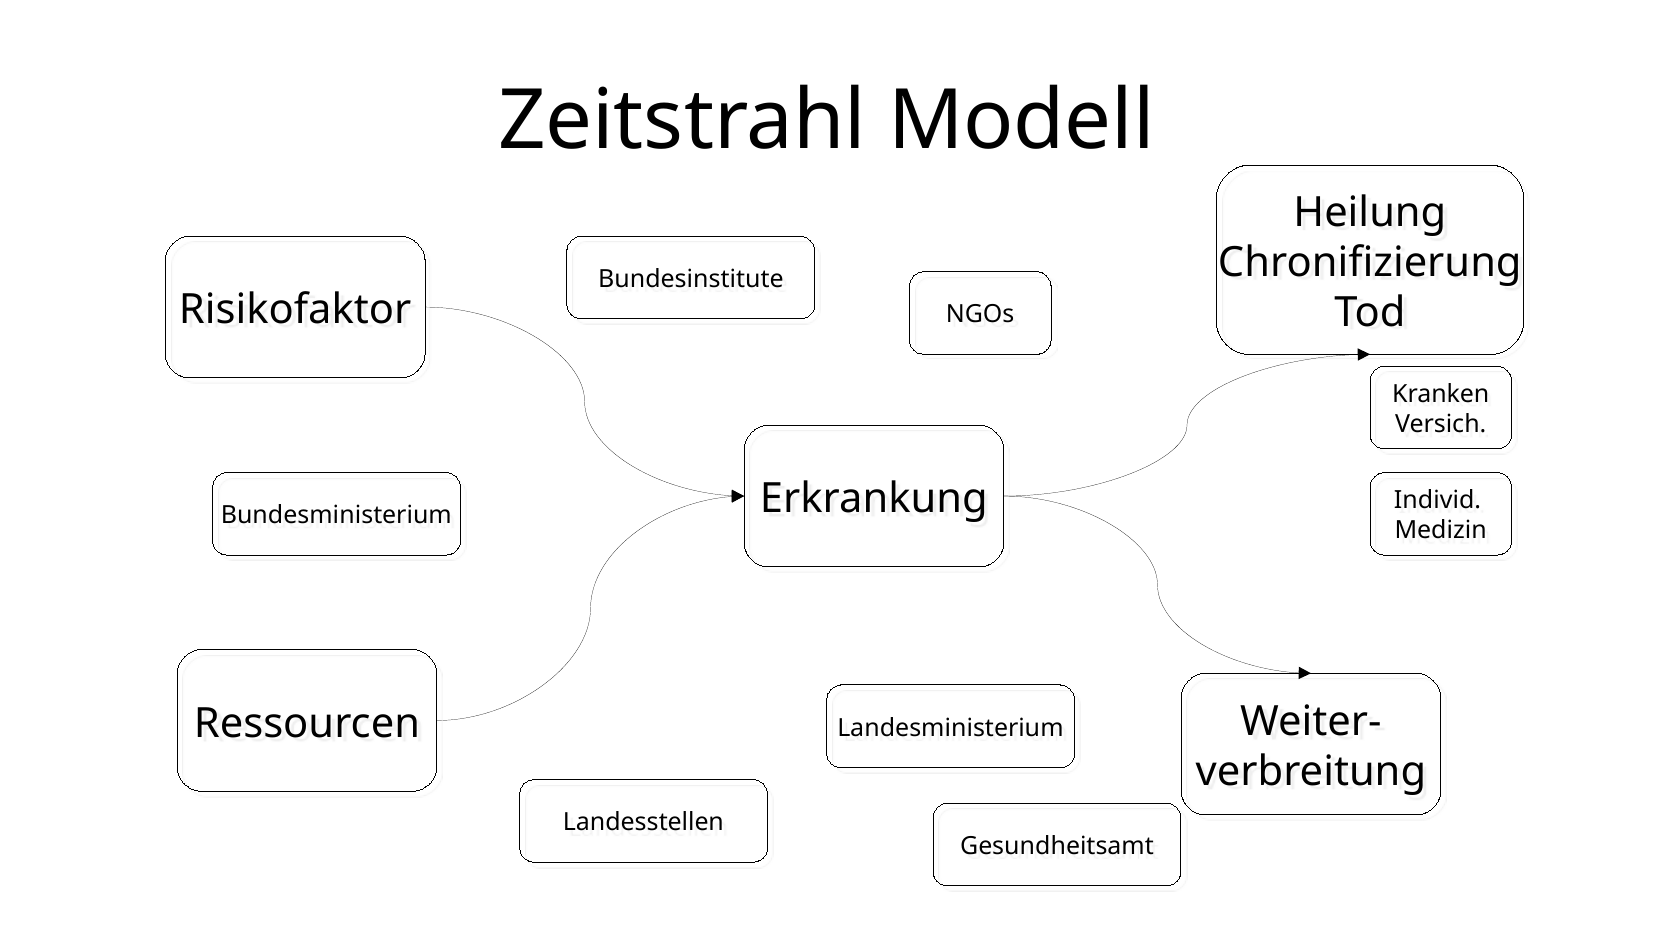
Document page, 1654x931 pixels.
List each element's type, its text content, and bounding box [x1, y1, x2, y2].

text_box Landesministerium [826, 684, 1075, 768]
text_box Weiter- verbreitung [1181, 673, 1441, 815]
text_box Bundesinstitute [566, 236, 815, 319]
text_box Individ. Medizin [1370, 472, 1512, 556]
text_box Gesundheitsamt [933, 803, 1181, 886]
text_box Zeitstrahl Modell [82, 37, 1571, 193]
text_box Landesstellen [519, 779, 768, 863]
text_box Ressourcen [177, 649, 437, 792]
text_box Kranken Versich. [1370, 366, 1512, 449]
text_box Erkrankung [744, 425, 1004, 567]
text_box NGOs [909, 271, 1052, 355]
text_box Risikofaktor [165, 236, 426, 378]
text_box Bundesministerium [212, 472, 461, 556]
text_box Heilung Chronifizierung Tod [1216, 165, 1524, 355]
